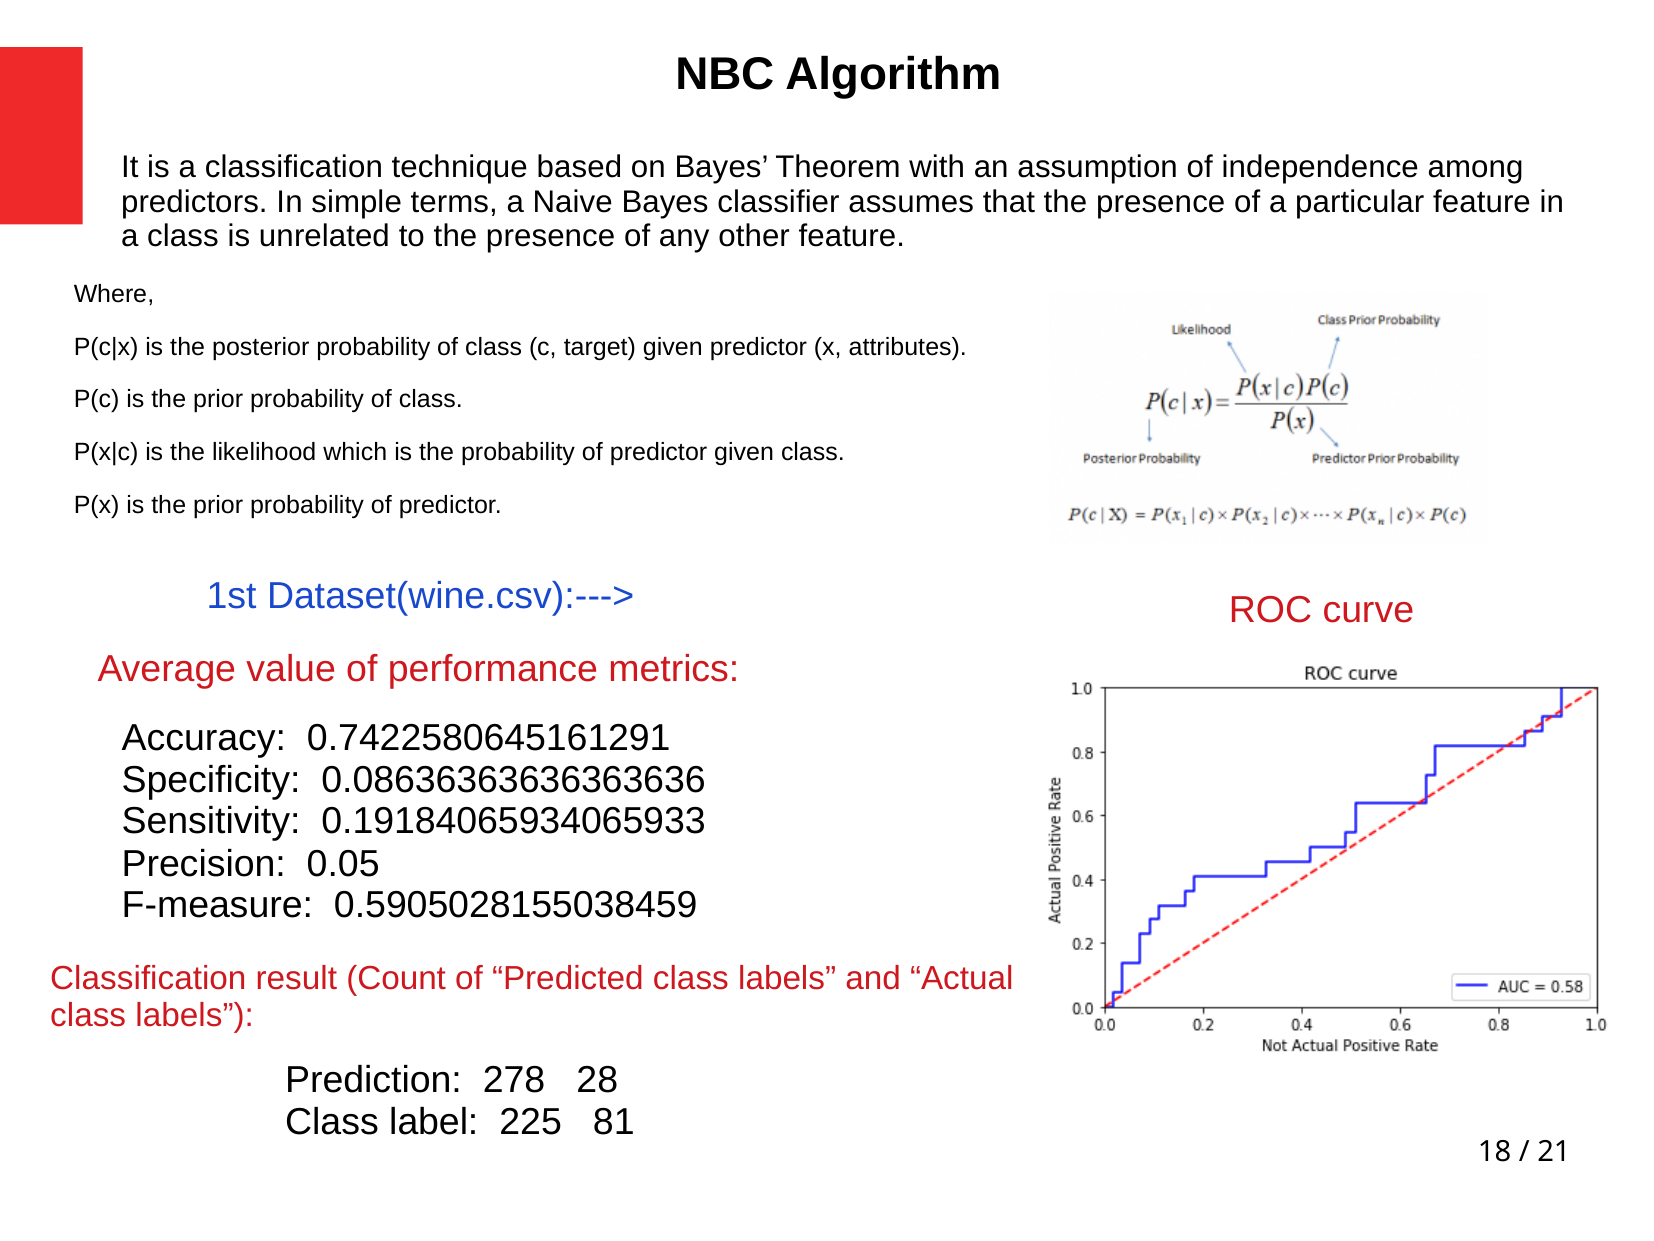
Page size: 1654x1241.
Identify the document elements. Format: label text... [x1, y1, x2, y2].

text_box Where, P(c|x) is the posterior probability of class (c, target) given predictor (x, attributes). P(c) is the prior probability of class. P(x|c) is the likelihood which is the probability of predictor given class. P(x) is the prior probability of predictor. [59, 272, 1028, 603]
picture [1040, 655, 1619, 1063]
text_box ROC curve [1214, 580, 1430, 638]
text_box Accuracy: 0.7422580645161291 Specificity: 0.08636363636363636 Sensitivity: 0.19184065934065933 Precision: 0.05 F-measure: 0.5905028155038459 [106, 708, 721, 934]
picture [1049, 292, 1489, 544]
text_box Prediction: 278 28 Class label: 225 81 [270, 1051, 650, 1151]
text_box 1st Dataset(wine.csv):---> [191, 566, 650, 624]
text_box Average value of performance metrics: [82, 639, 755, 697]
text_box It is a classification technique based on Bayes’ Theorem with an assumption of independence among predictors. In simple terms, a Naive Bayes classifier assumes that the presence of a particular feature in a class is unrelated to the presence of any other feature. [106, 141, 1583, 261]
text_box Classification result (Count of “Predicted class labels” and “Actual class labels”): [35, 952, 1040, 1041]
text_box NBC Algorithm [366, 40, 1312, 107]
